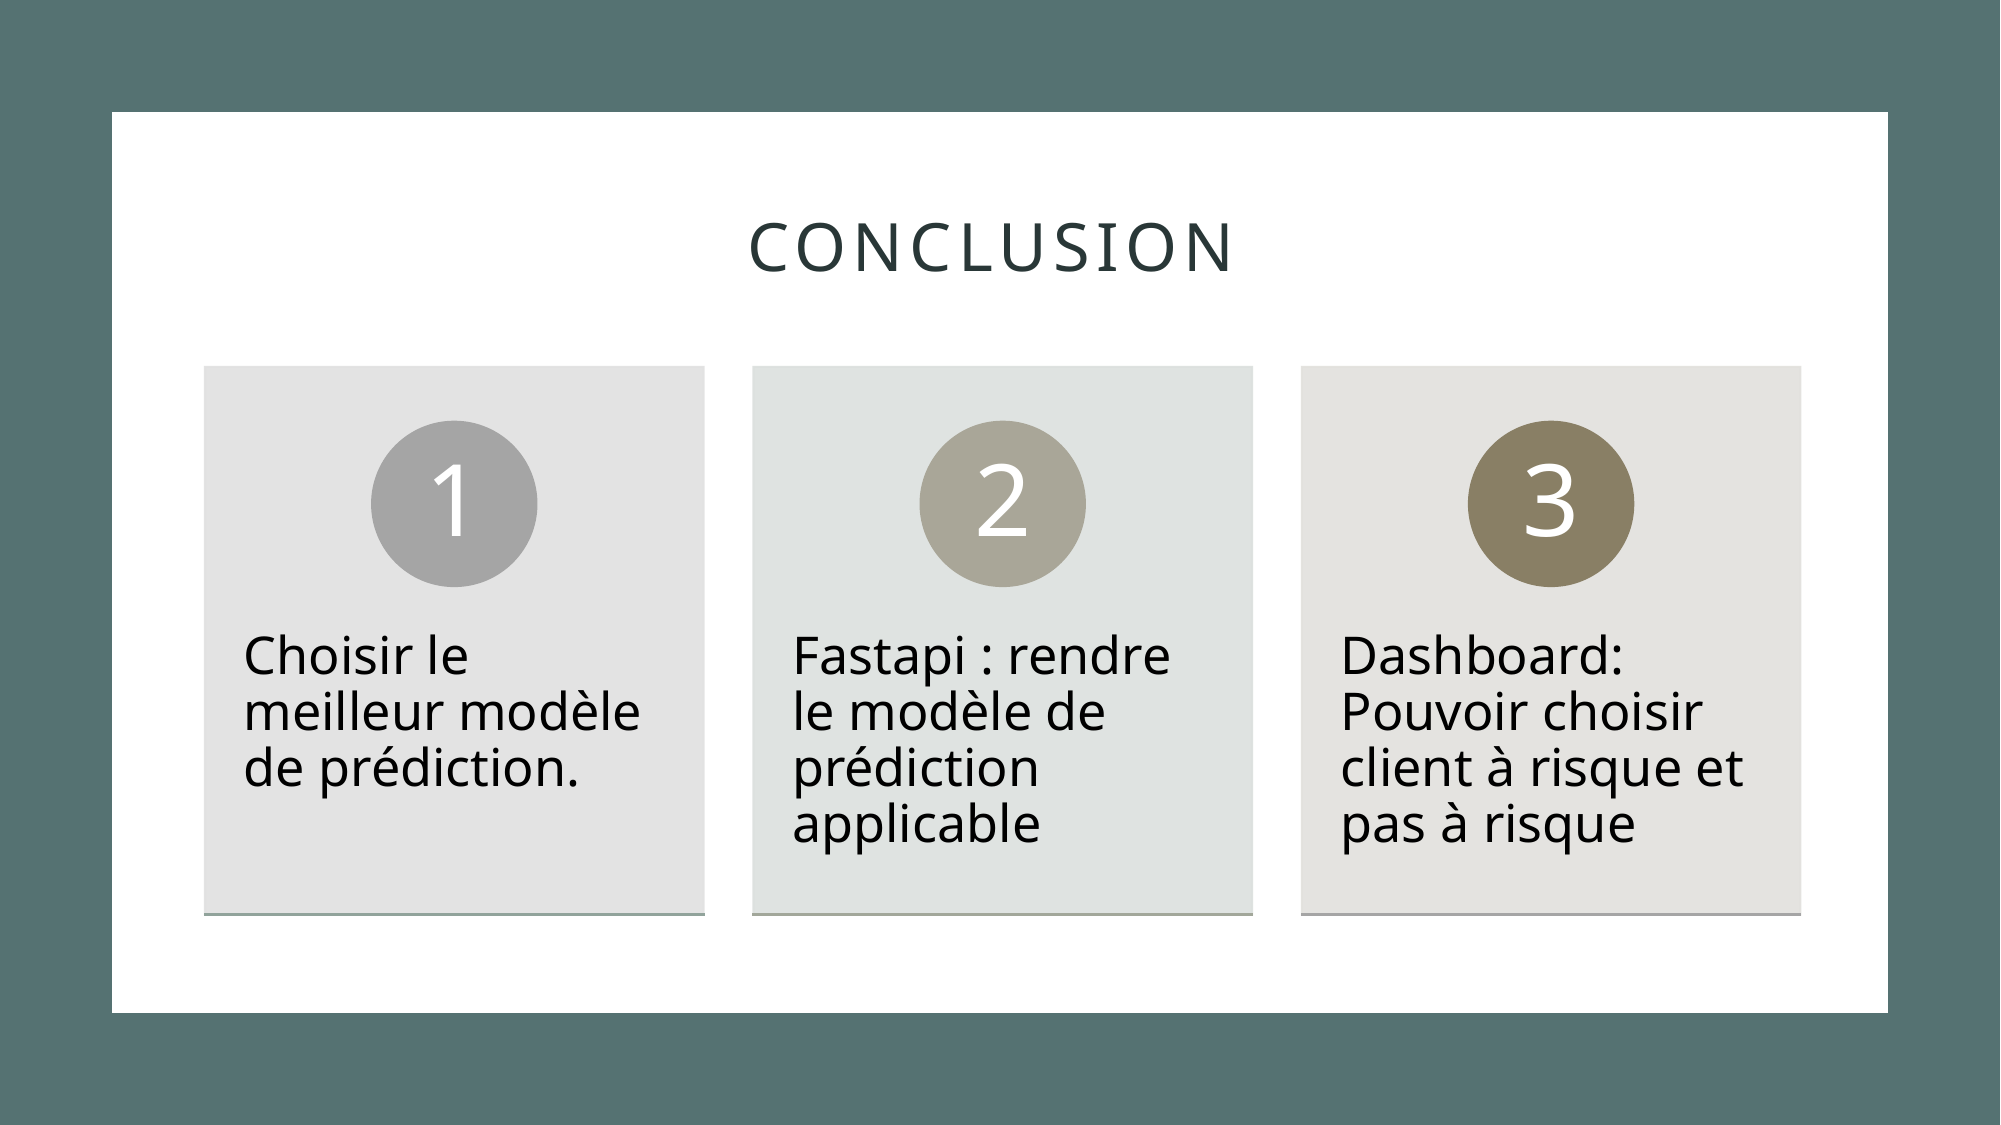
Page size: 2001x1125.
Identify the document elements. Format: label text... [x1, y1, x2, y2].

title Conclusion [225, 176, 1782, 324]
text_box 3 [1468, 421, 1634, 587]
text_box Dashboard: Pouvoir choisir client à risque et pas à risque [1301, 366, 1801, 915]
text_box 1 [372, 421, 537, 587]
text_box Choisir le meilleur modèle de prédiction. [204, 366, 704, 915]
text_box [0, 0, 2000, 1125]
text_box 2 [920, 421, 1085, 587]
text_box Fastapi : rendre le modèle de prédiction applicable [753, 366, 1253, 915]
